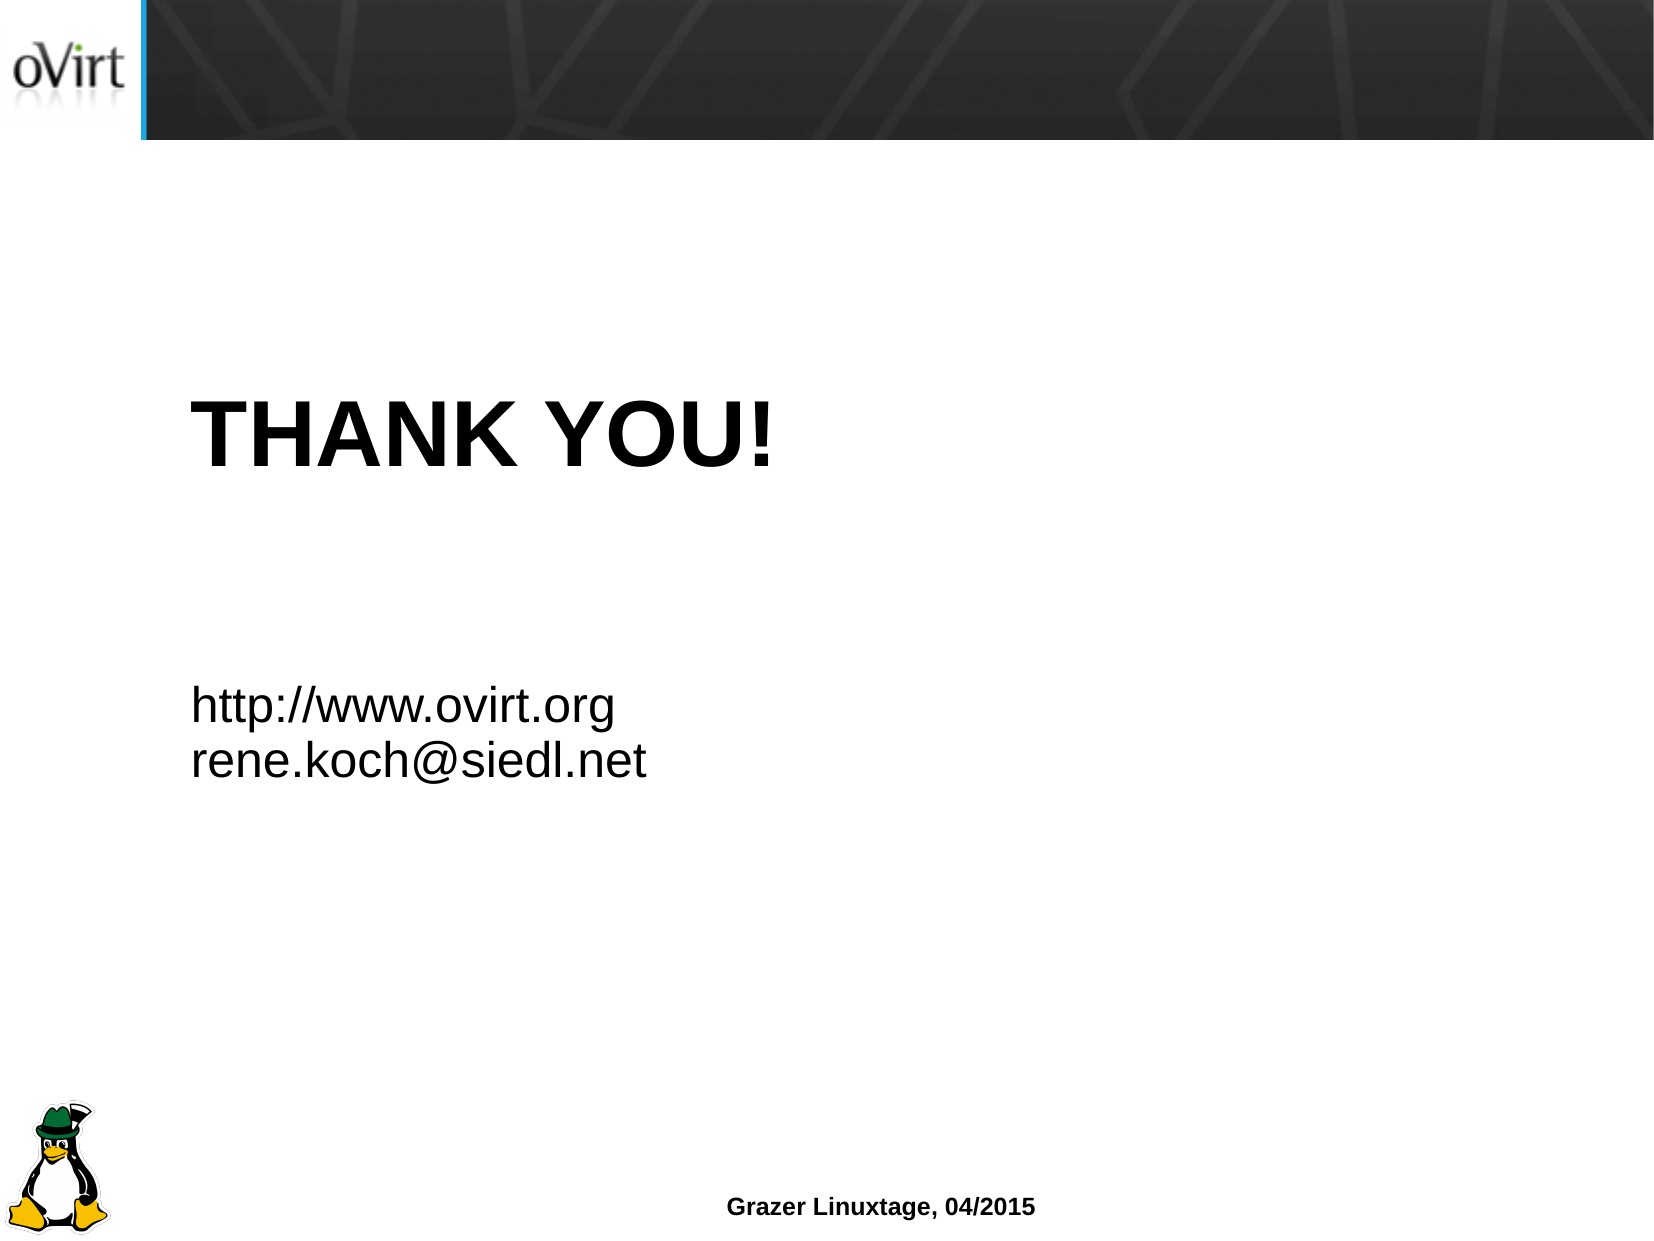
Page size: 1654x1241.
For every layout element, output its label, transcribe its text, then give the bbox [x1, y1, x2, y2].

text_box http://www.ovirt.org rene.koch@siedl.net [176, 669, 1549, 852]
text_box THANK YOU! [175, 374, 1549, 510]
picture [5, 1100, 111, 1235]
picture [0, 0, 1654, 140]
